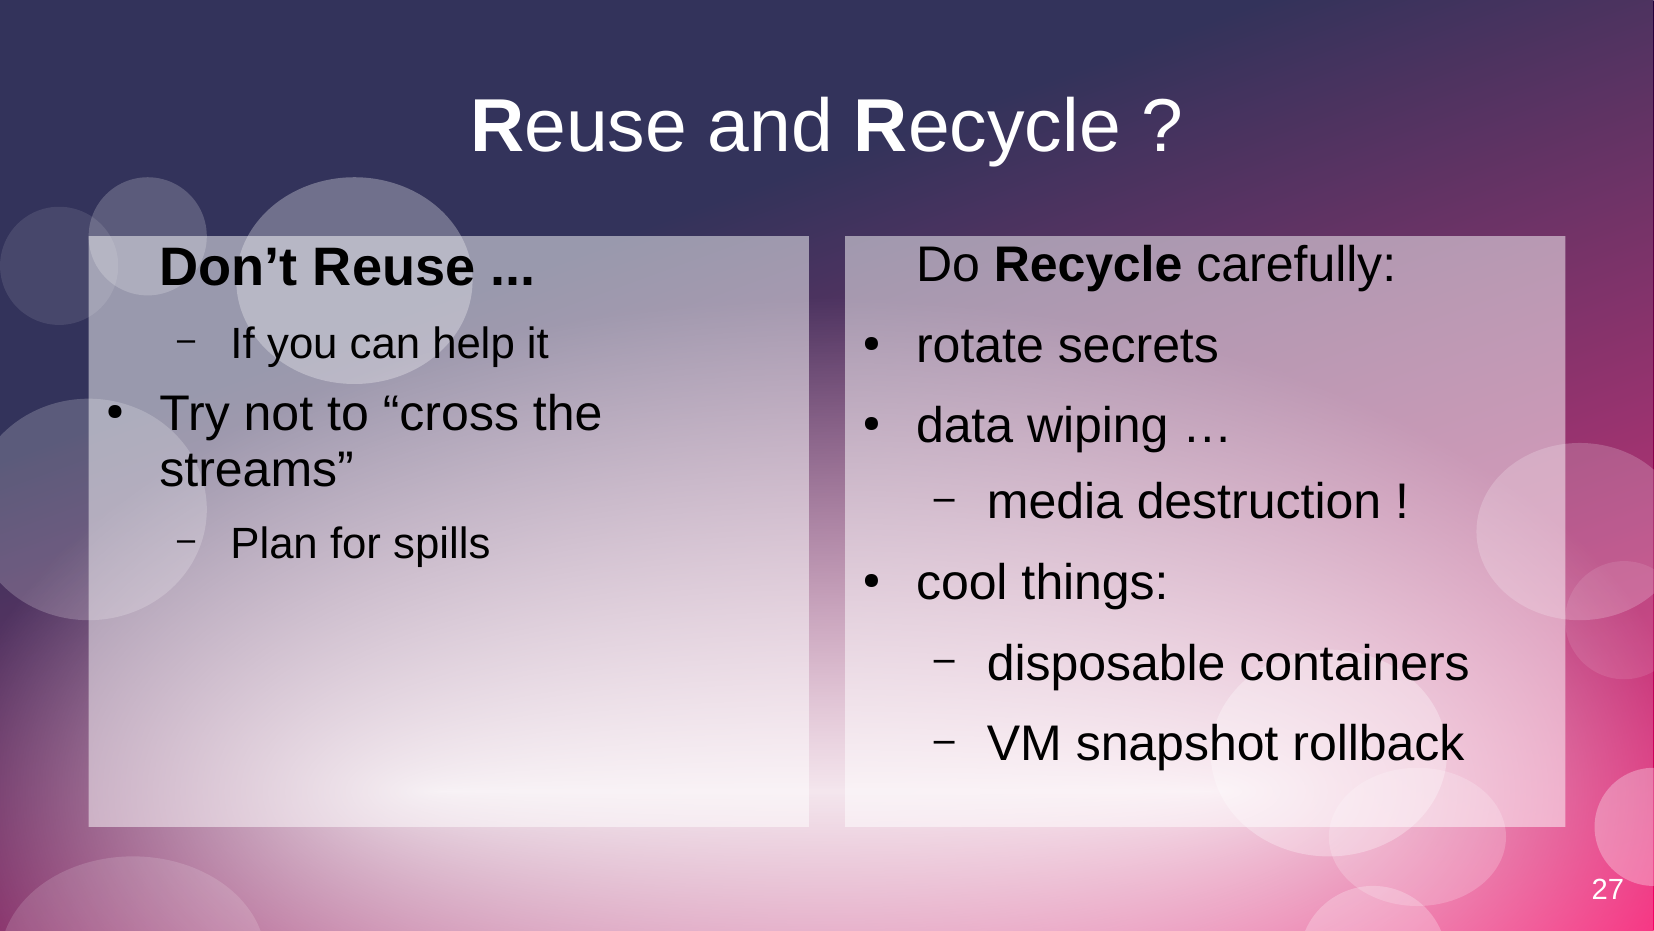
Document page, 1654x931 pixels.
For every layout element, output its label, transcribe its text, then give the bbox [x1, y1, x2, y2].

list Don’t Reuse ... If you can help it Try not to “cross the streams” Plan for spills [88, 236, 809, 827]
title Reuse and Recycle ? [88, 44, 1565, 207]
list Do Recycle carefully: rotate secrets data wiping … media destruction ! cool things: disposable containers VM snapshot rollback [845, 236, 1566, 827]
